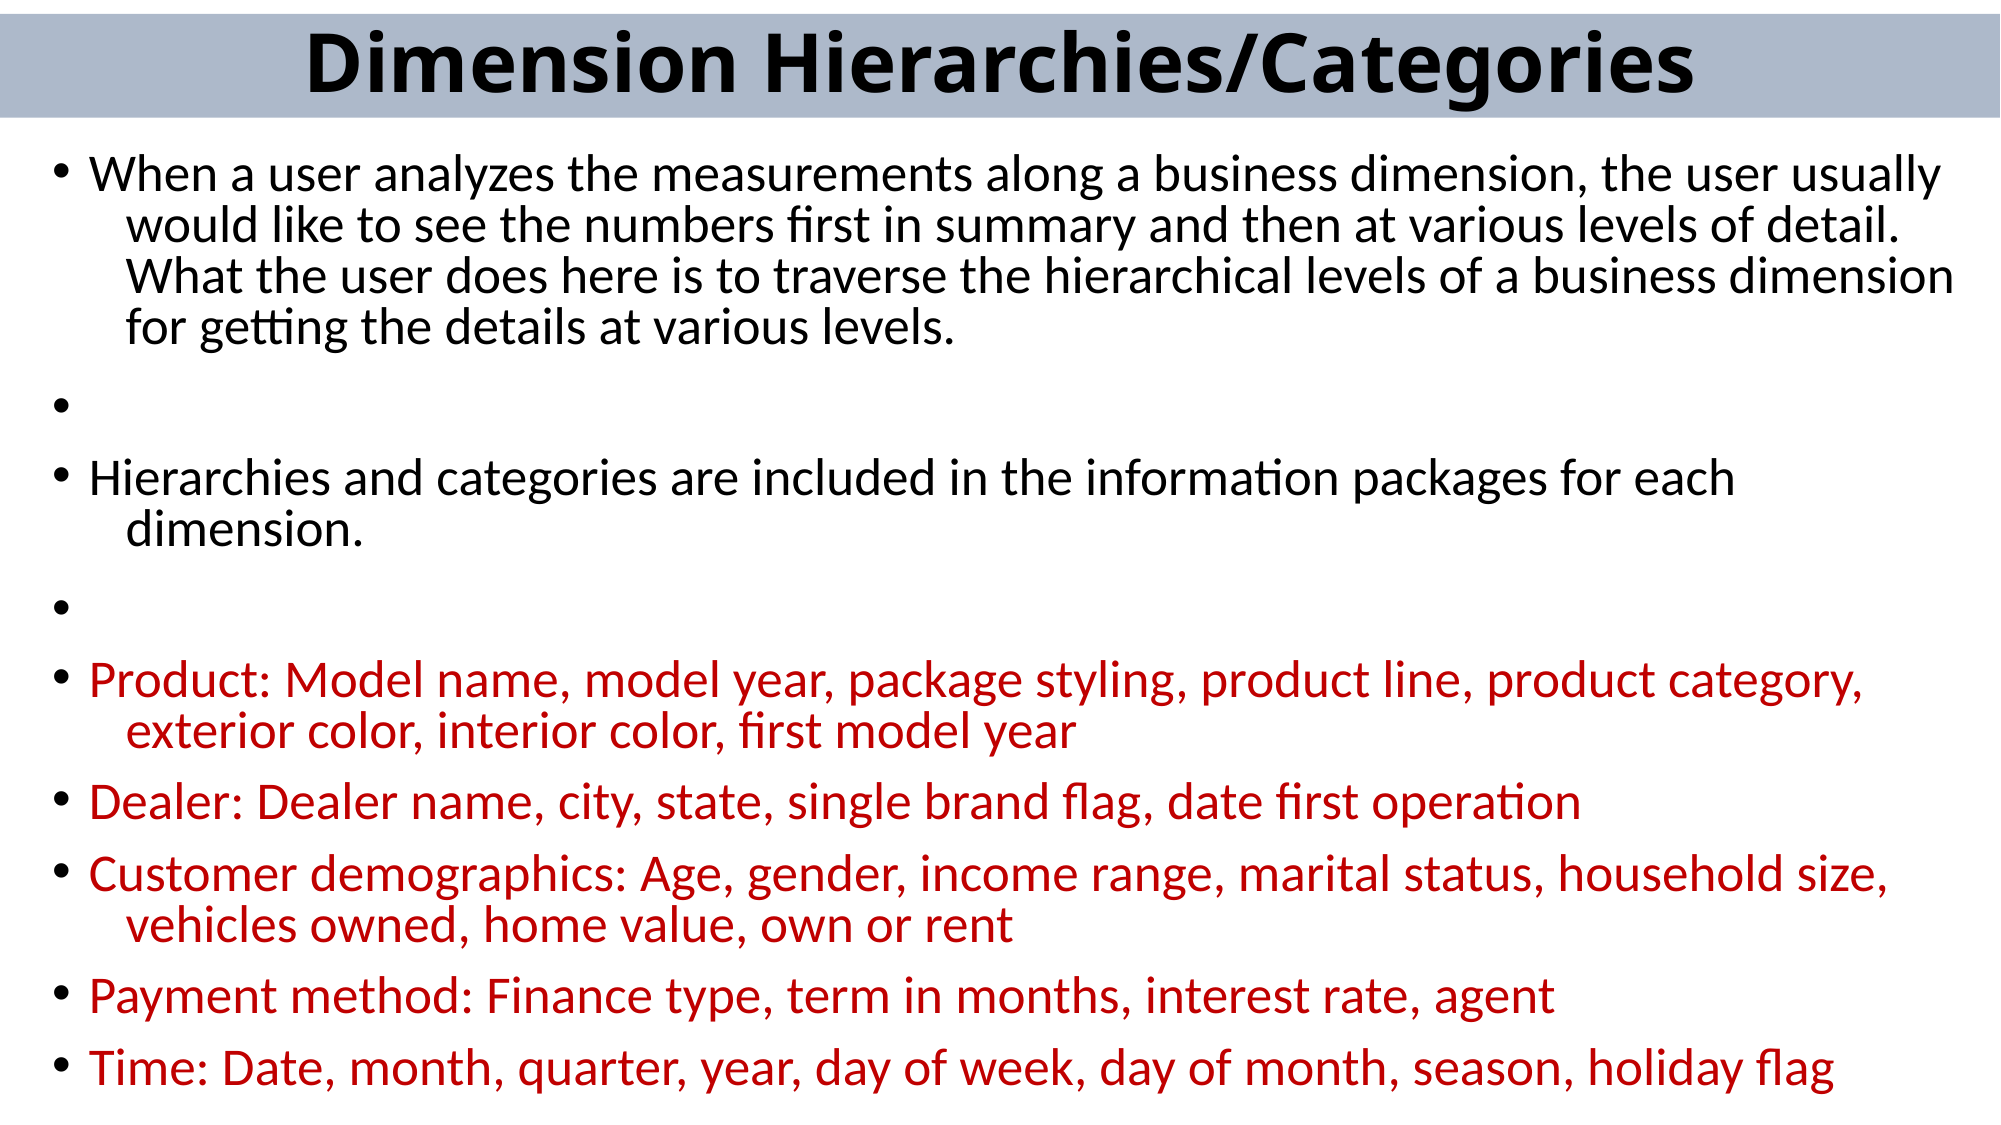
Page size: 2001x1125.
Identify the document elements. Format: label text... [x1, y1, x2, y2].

list When a user analyzes the measurements along a business dimension, the user usually would like to see the numbers first in summary and then at various levels of detail. What the user does here is to traverse the hierarchical levels of a business dimension for getting the details at various levels. Hierarchies and categories are included in the information packages for each dimension. Product: Model name, model year, package styling, product line, product category, exterior color, interior color, first model year Dealer: Dealer name, city, state, single brand flag, date first operation Customer demographics: Age, gender, income range, marital status, household size, vehicles owned, home value, own or rent Payment method: Finance type, term in months, interest rate, agent Time: Date, month, quarter, year, day of week, day of month, season, holiday flag [37, 143, 1976, 1112]
title Dimension Hierarchies/Categories [0, 13, 2000, 118]
